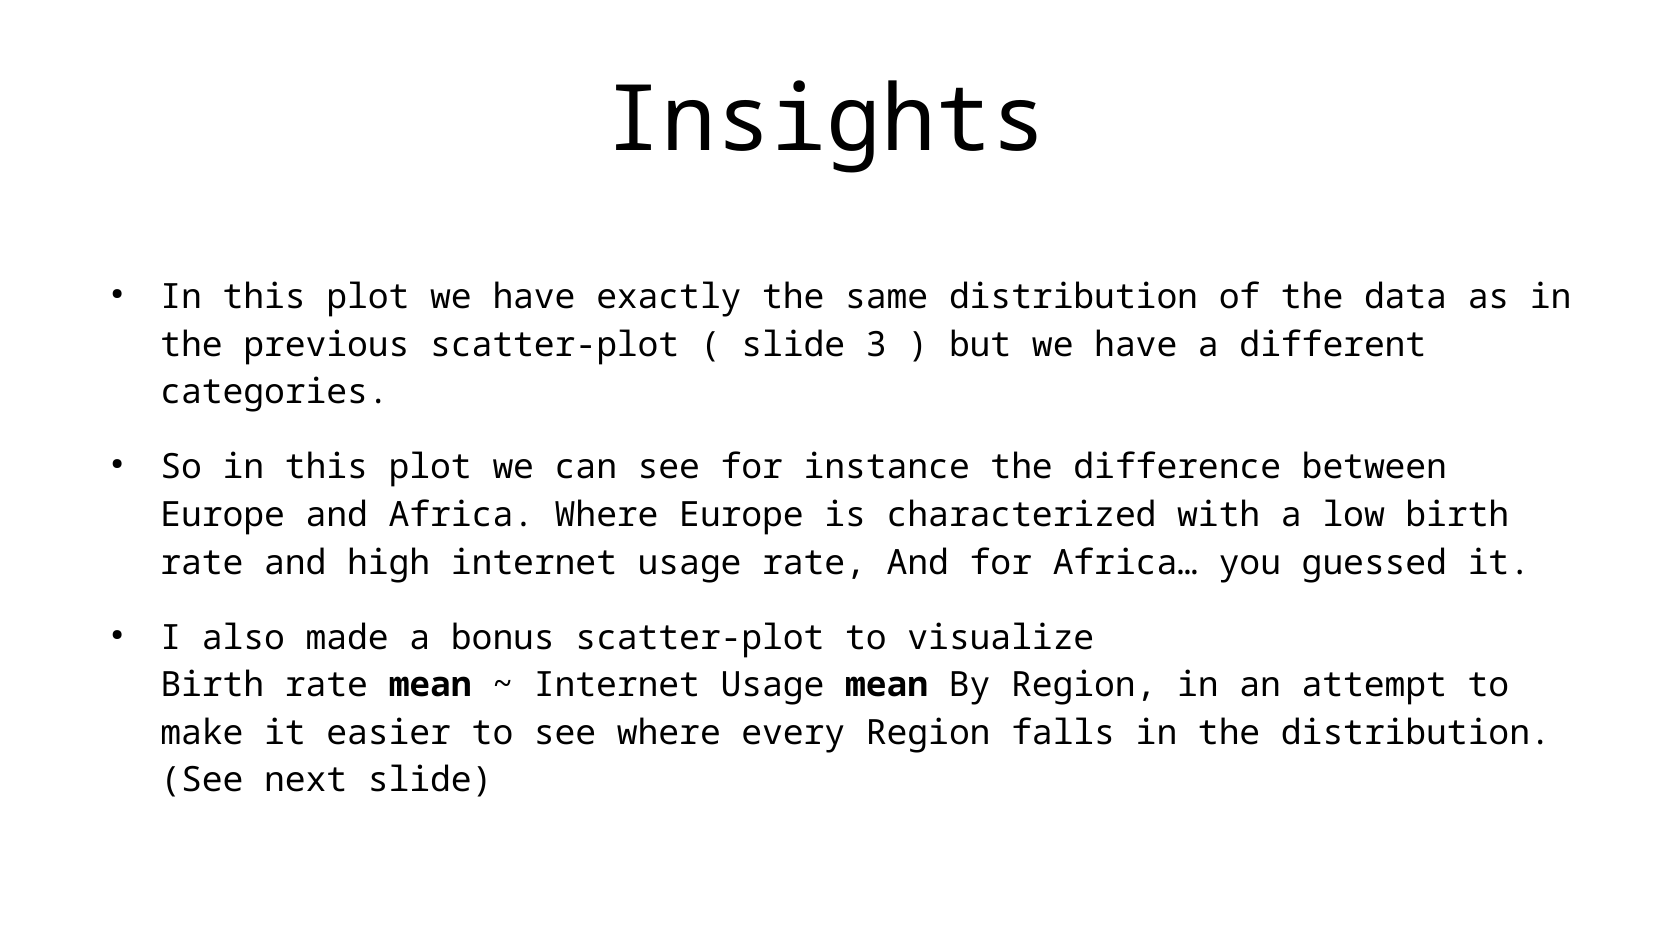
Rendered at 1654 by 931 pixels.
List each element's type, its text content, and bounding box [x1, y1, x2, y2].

title Insights [82, 37, 1571, 193]
list In this plot we have exactly the same distribution of the data as in the previous scatter-plot ( slide 3 ) but we have a different categories. So in this plot we can see for instance the difference between Europe and Africa. Where Europe is characterized with a low birth rate and high internet usage rate, And for Africa… you guessed it. I also made a bonus scatter-plot to visualize Birth rate mean ~ Internet Usage mean By Region, in an attempt to make it easier to see where every Region falls in the distribution. (See next slide) [94, 271, 1583, 812]
